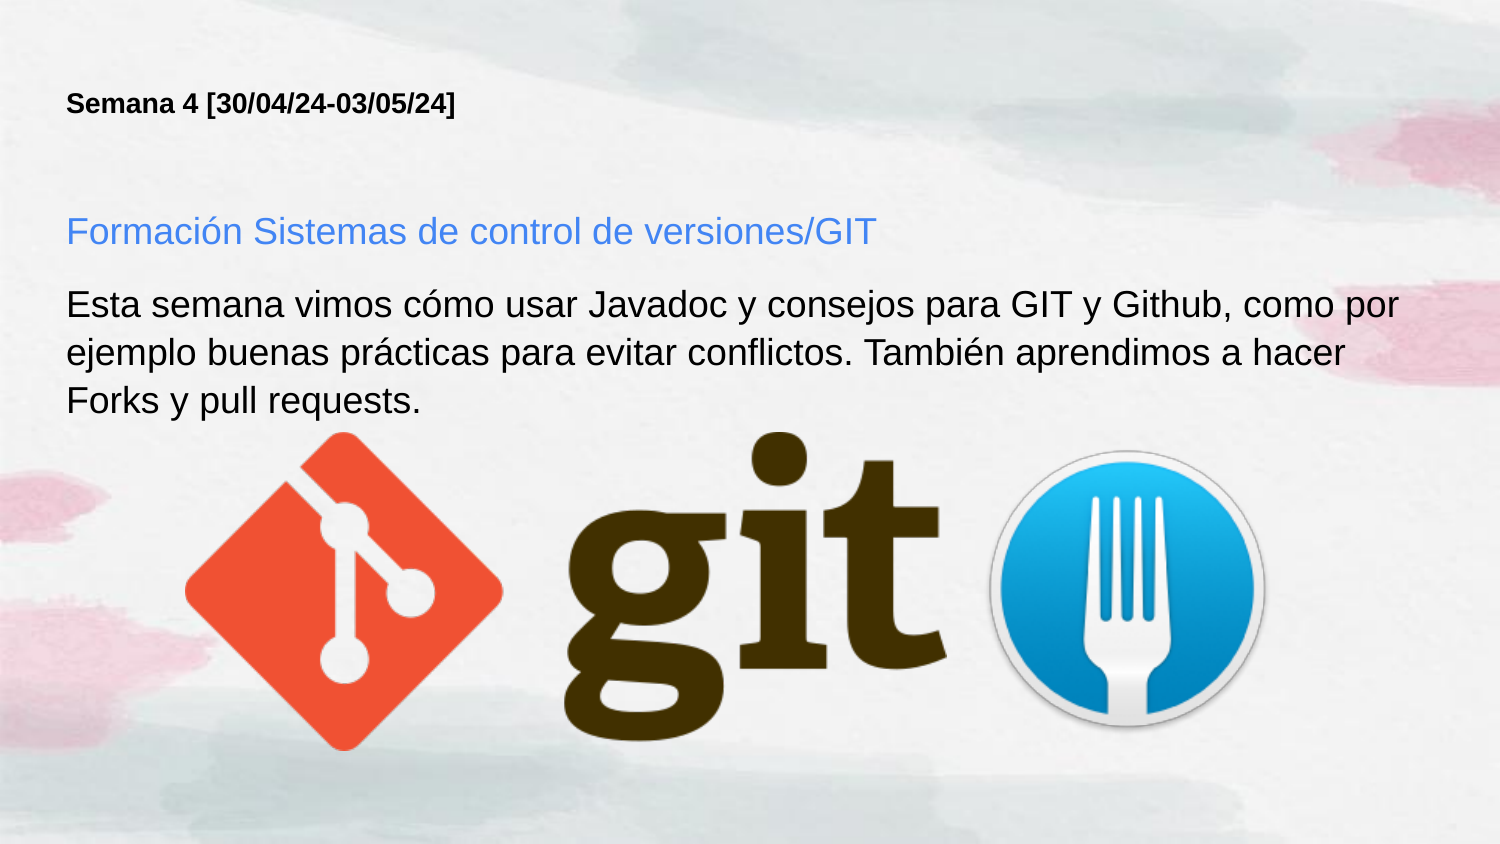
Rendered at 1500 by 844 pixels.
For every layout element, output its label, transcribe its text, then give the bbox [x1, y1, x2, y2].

title Semana 4 [30/04/24-03/05/24] [51, 72, 1449, 167]
list Formación Sistemas de control de versiones/GIT Esta semana vimos cómo usar Javadoc y consejos para GIT y Github, como por ejemplo buenas prácticas para evitar conflictos. También aprendimos a hacer Forks y pull requests. [51, 189, 1449, 476]
picture [0, 0, 1500, 844]
